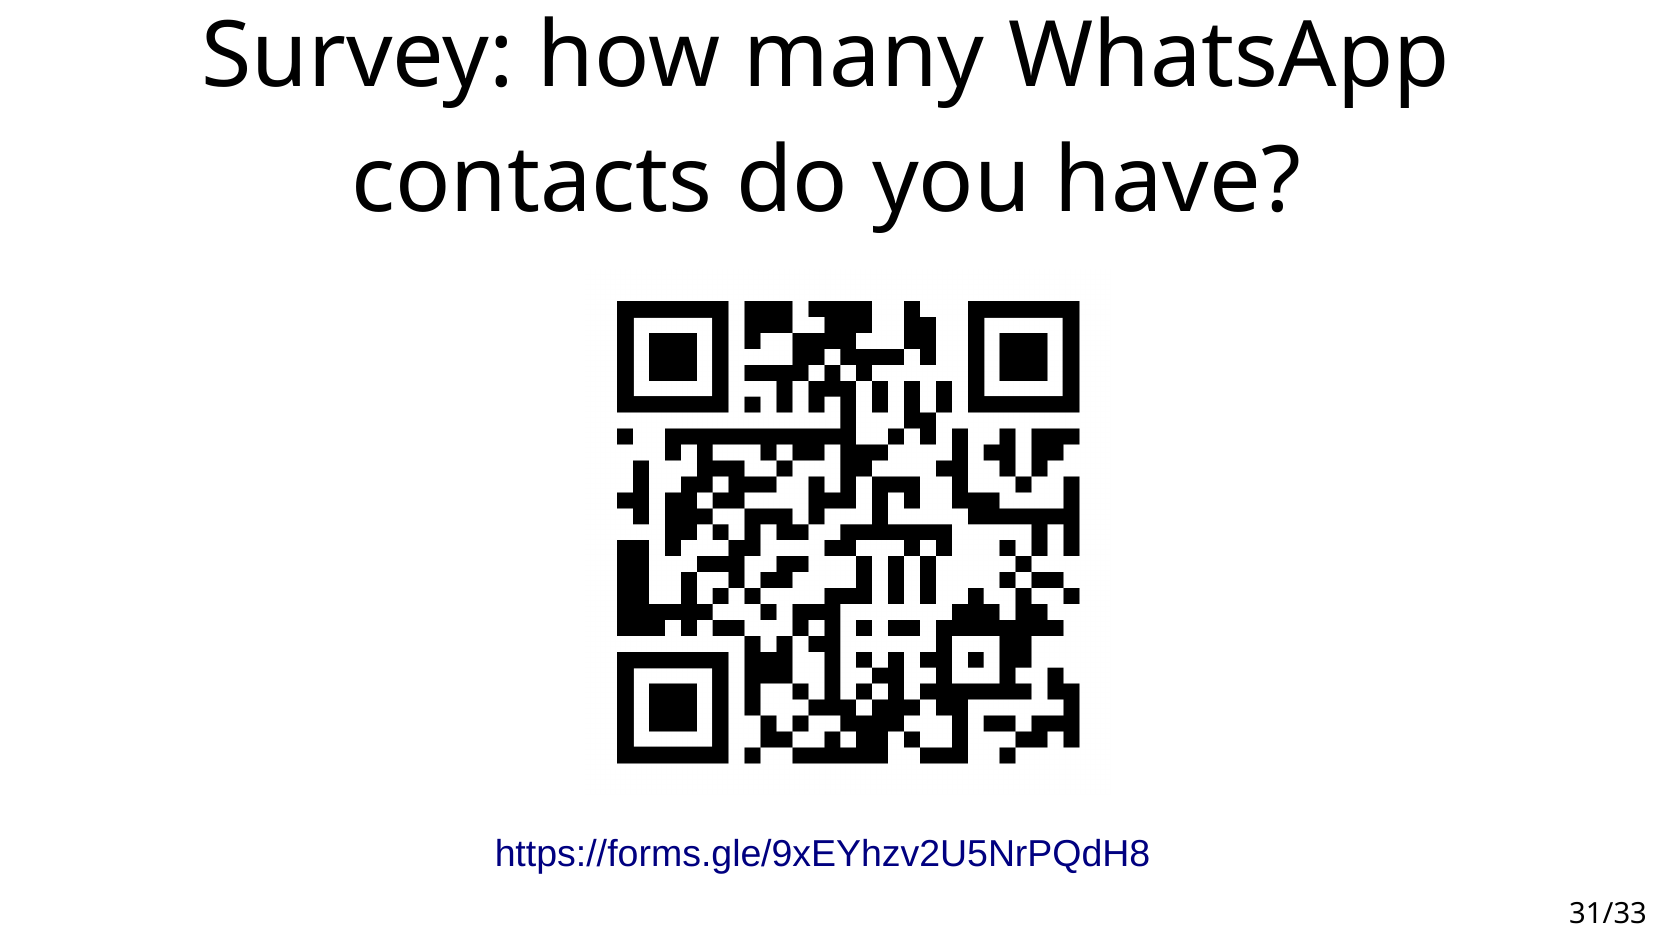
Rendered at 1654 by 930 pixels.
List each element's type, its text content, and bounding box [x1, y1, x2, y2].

title Survey: how many WhatsApp contacts do you have? [82, 0, 1571, 243]
picture [585, 269, 1111, 796]
text_box https://forms.gle/9xEYhzv2U5NrPQdH8 [480, 825, 1280, 911]
